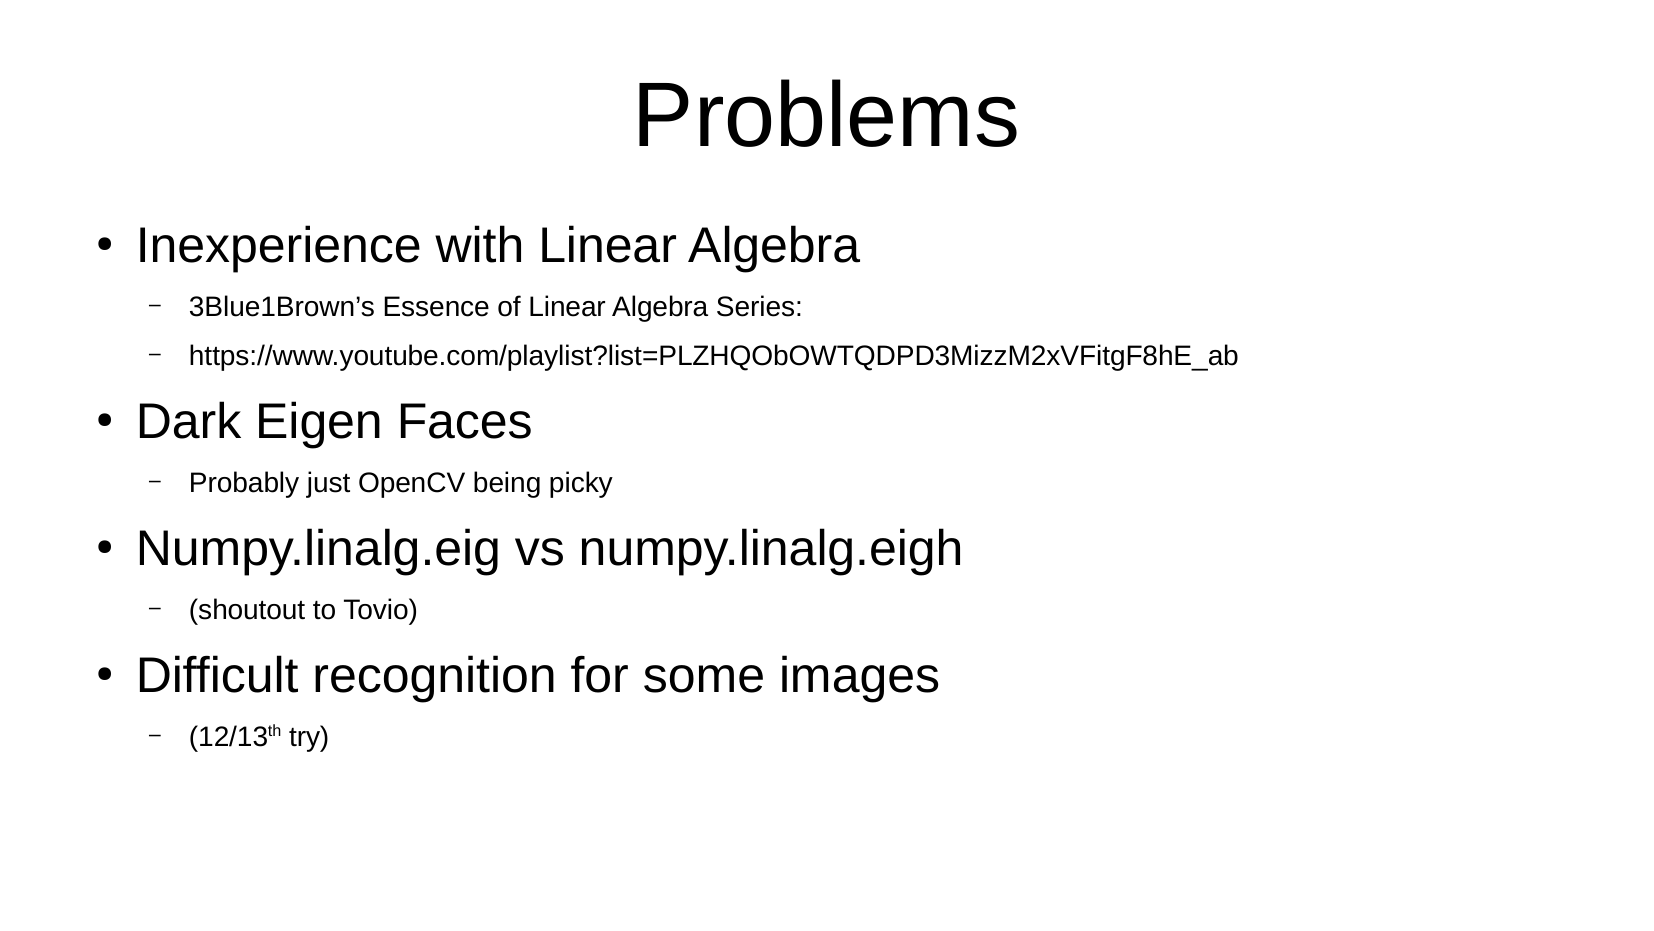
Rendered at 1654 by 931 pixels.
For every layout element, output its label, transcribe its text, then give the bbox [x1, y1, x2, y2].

title Problems [82, 37, 1571, 193]
list Inexperience with Linear Algebra 3Blue1Brown’s Essence of Linear Algebra Series: https://www.youtube.com/playlist?list=PLZHQObOWTQDPD3MizzM2xVFitgF8hE_ab Dark Eigen Faces Probably just OpenCV being picky Numpy.linalg.eig vs numpy.linalg.eigh (shoutout to Tovio) Difficult recognition for some images (12/13th try) [82, 217, 1571, 758]
